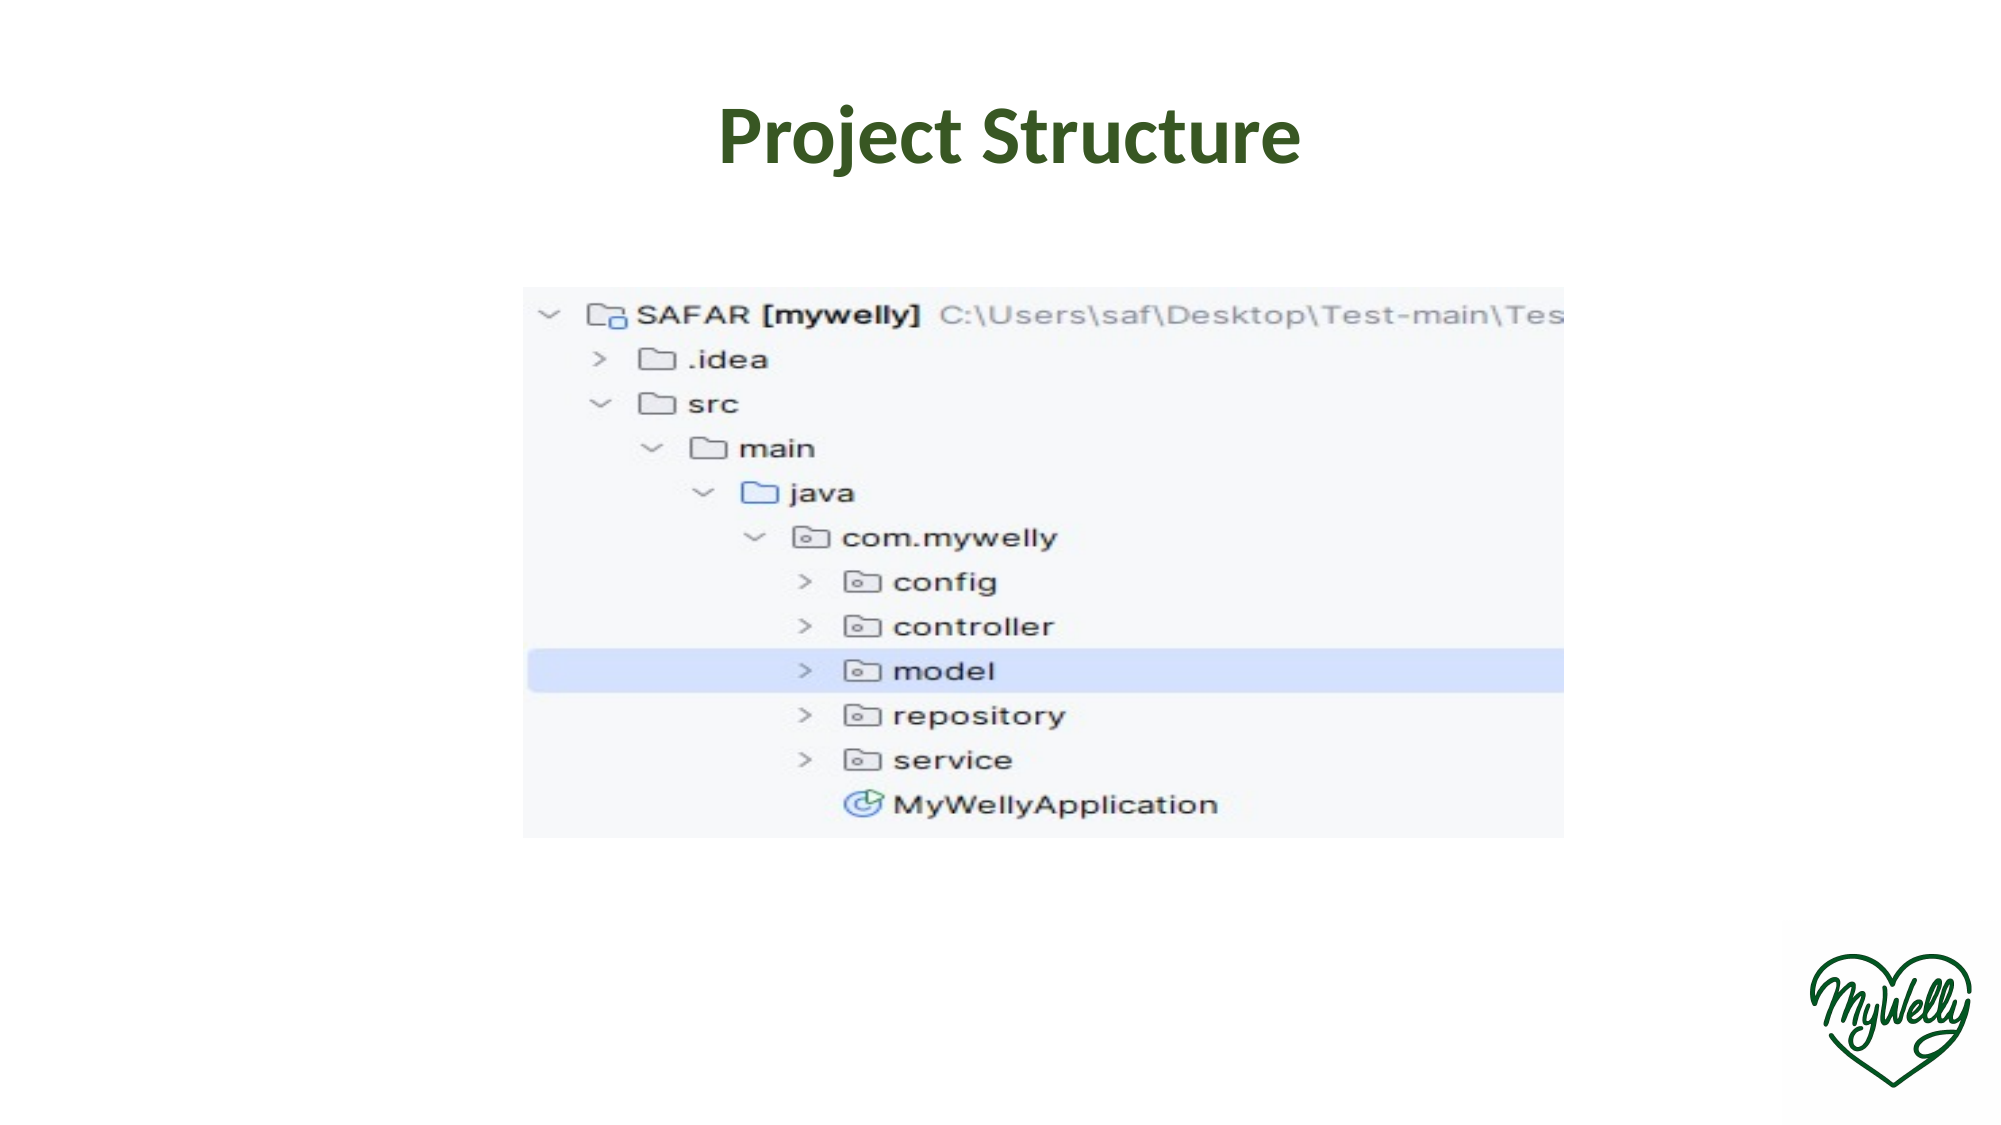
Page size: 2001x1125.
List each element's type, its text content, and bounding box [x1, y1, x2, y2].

text_box Project Structure [704, 72, 1705, 189]
picture [523, 287, 1564, 838]
picture [1782, 920, 2000, 1125]
